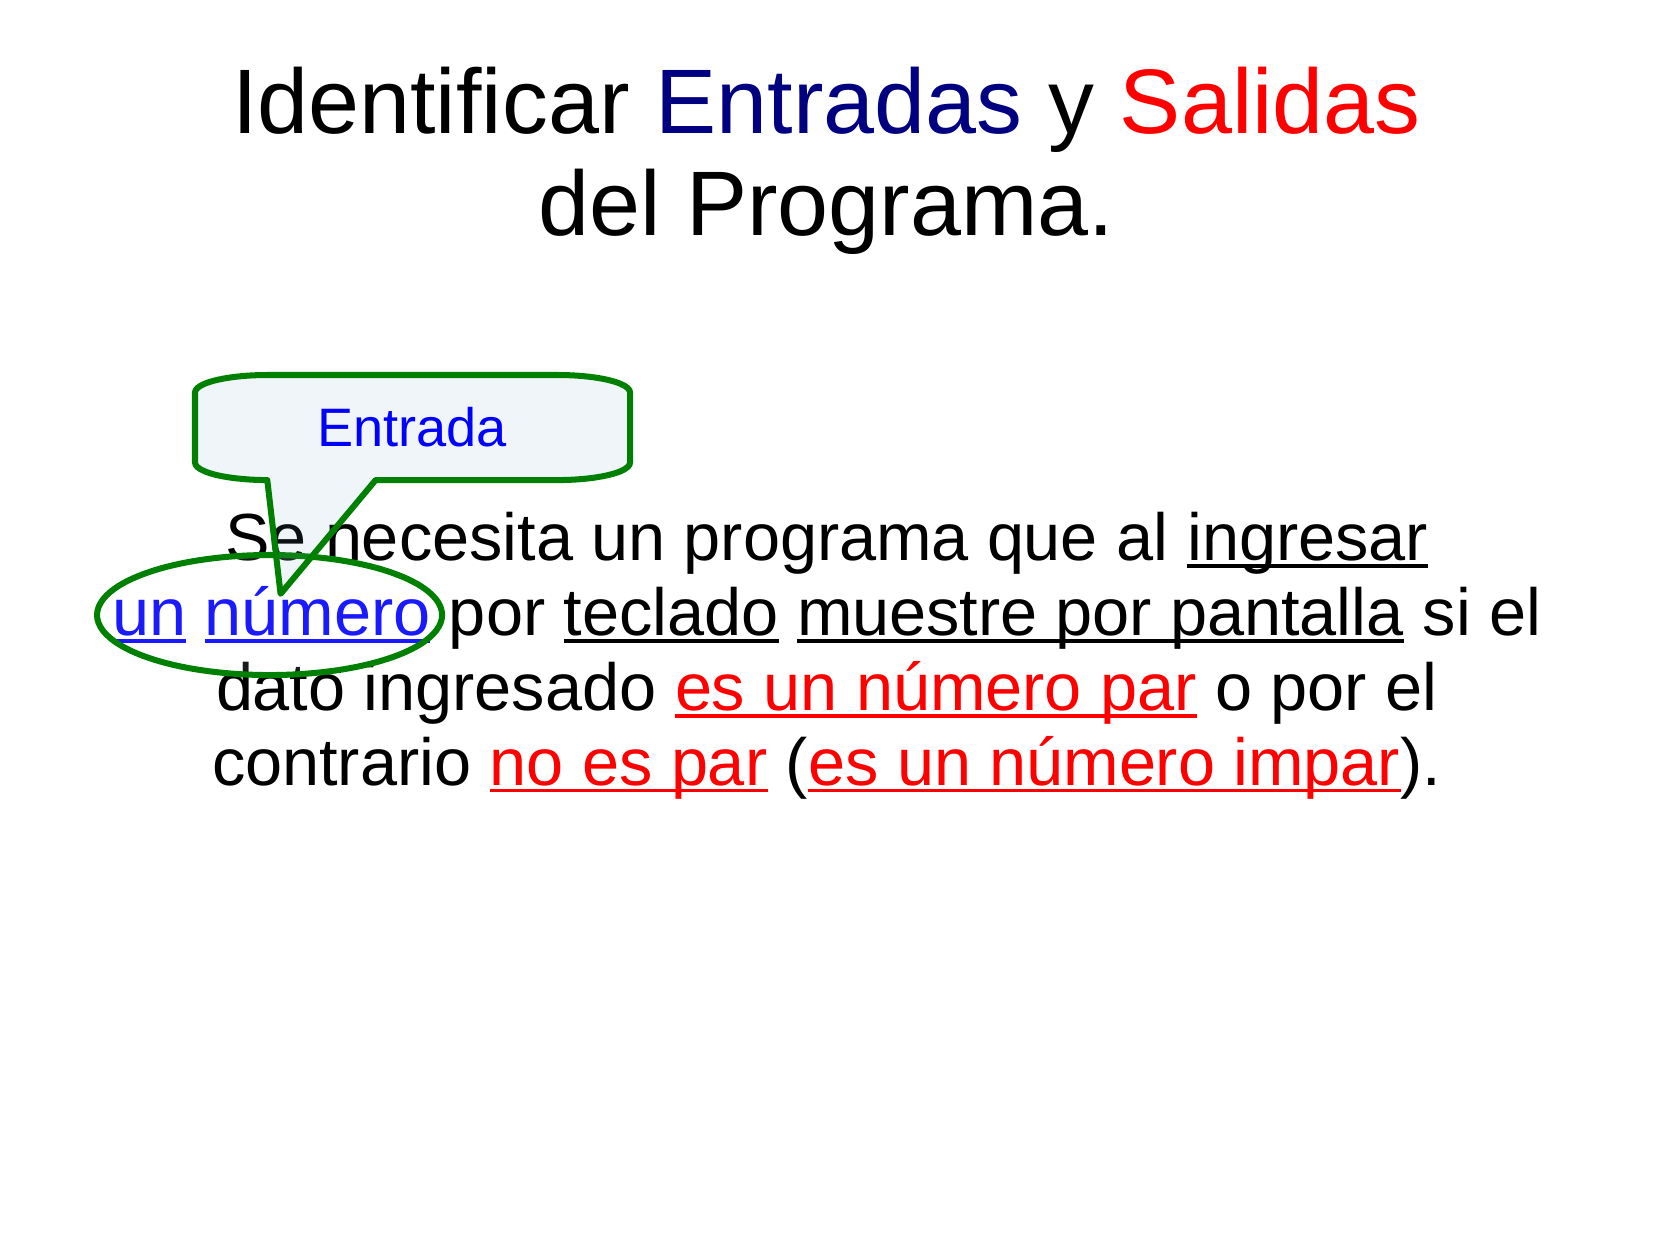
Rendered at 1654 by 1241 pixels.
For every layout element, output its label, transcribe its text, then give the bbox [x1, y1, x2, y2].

text_box Entrada [195, 375, 631, 594]
subtitle Se necesita un programa que al ingresar un número por teclado muestre por pantalla si el dato ingresado es un número par o por el contrario no es par (es un número impar). [82, 290, 1571, 1010]
text_box [97, 555, 443, 676]
title Identificar Entradas y Salidas del Programa. [82, 49, 1571, 257]
